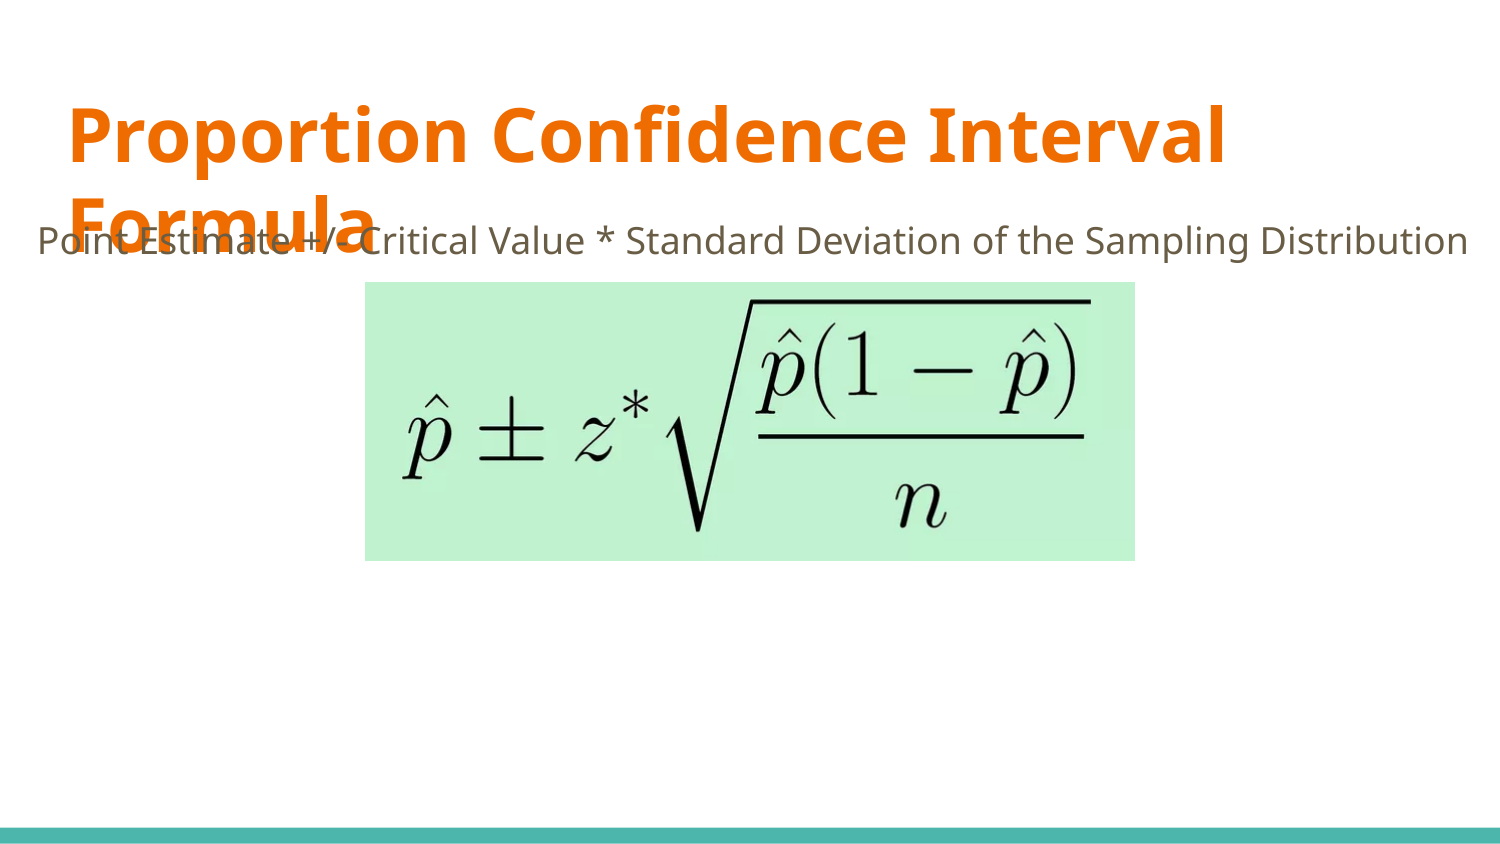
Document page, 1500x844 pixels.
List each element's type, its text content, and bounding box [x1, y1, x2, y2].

list Point Estimate +/- Critical Value * Standard Deviation of the Sampling Distribution [21, 195, 1500, 351]
picture [365, 351, 1135, 561]
title Proportion Confidence Interval Formula [51, 72, 1449, 189]
